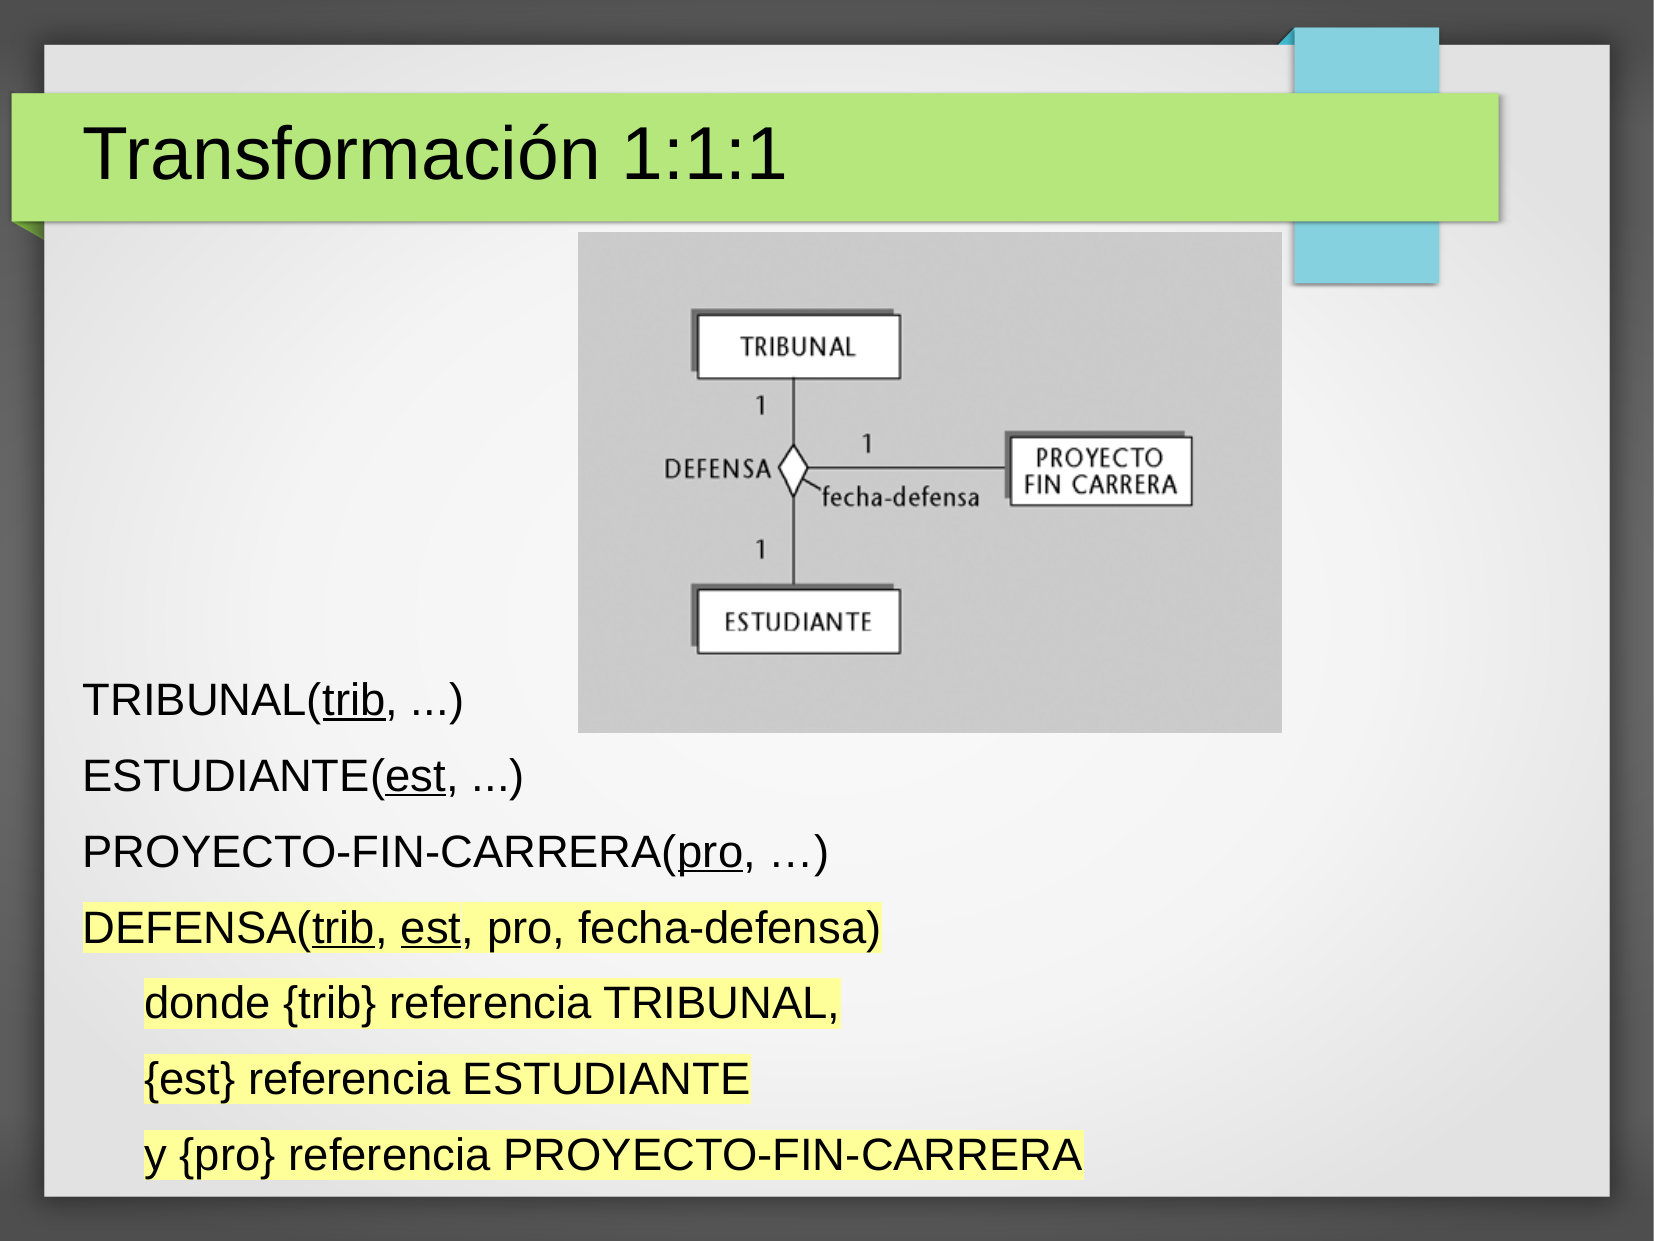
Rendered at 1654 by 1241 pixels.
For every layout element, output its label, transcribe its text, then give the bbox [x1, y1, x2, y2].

list TRIBUNAL(trib, ...) ESTUDIANTE(est, ...) PROYECTO-FIN-CARRERA(pro, …) DEFENSA(trib, est, pro, fecha-defensa) donde {trib} referencia TRIBUNAL, {est} referencia ESTUDIANTE y {pro} referencia PROYECTO-FIN-CARRERA [82, 295, 1571, 1182]
title Transformación 1:1:1 [82, 94, 1264, 213]
picture [0, 0, 1654, 1241]
